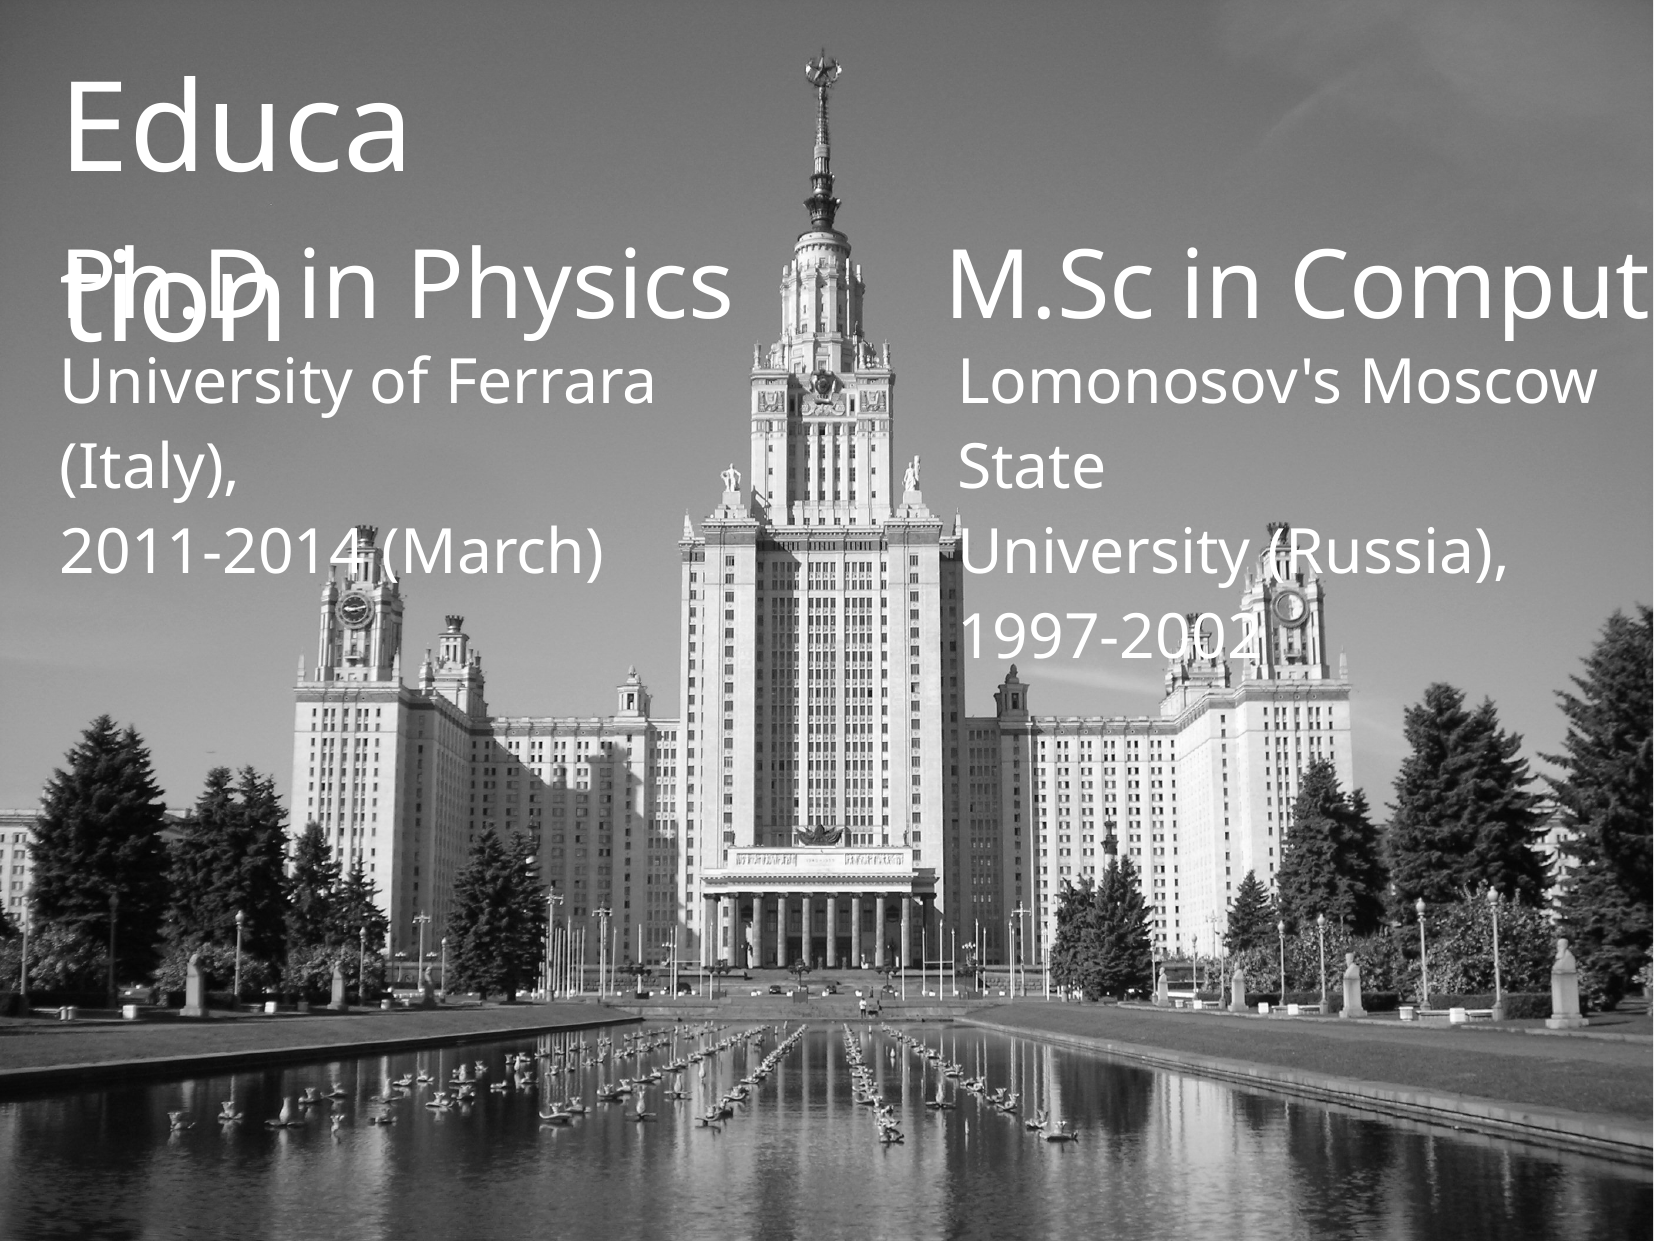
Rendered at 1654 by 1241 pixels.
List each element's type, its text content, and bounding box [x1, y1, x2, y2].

text_box Education [45, 29, 451, 196]
picture [0, 0, 1654, 1241]
text_box Lomonosov's Moscow State University (Russia), 1997-2002 [942, 329, 1633, 495]
text_box University of Ferrara (Italy), 2011-2014 (March) [45, 329, 736, 495]
text_box Ph.D in Physics [45, 209, 472, 329]
text_box M.Sc in Computer Science [930, 209, 1634, 340]
